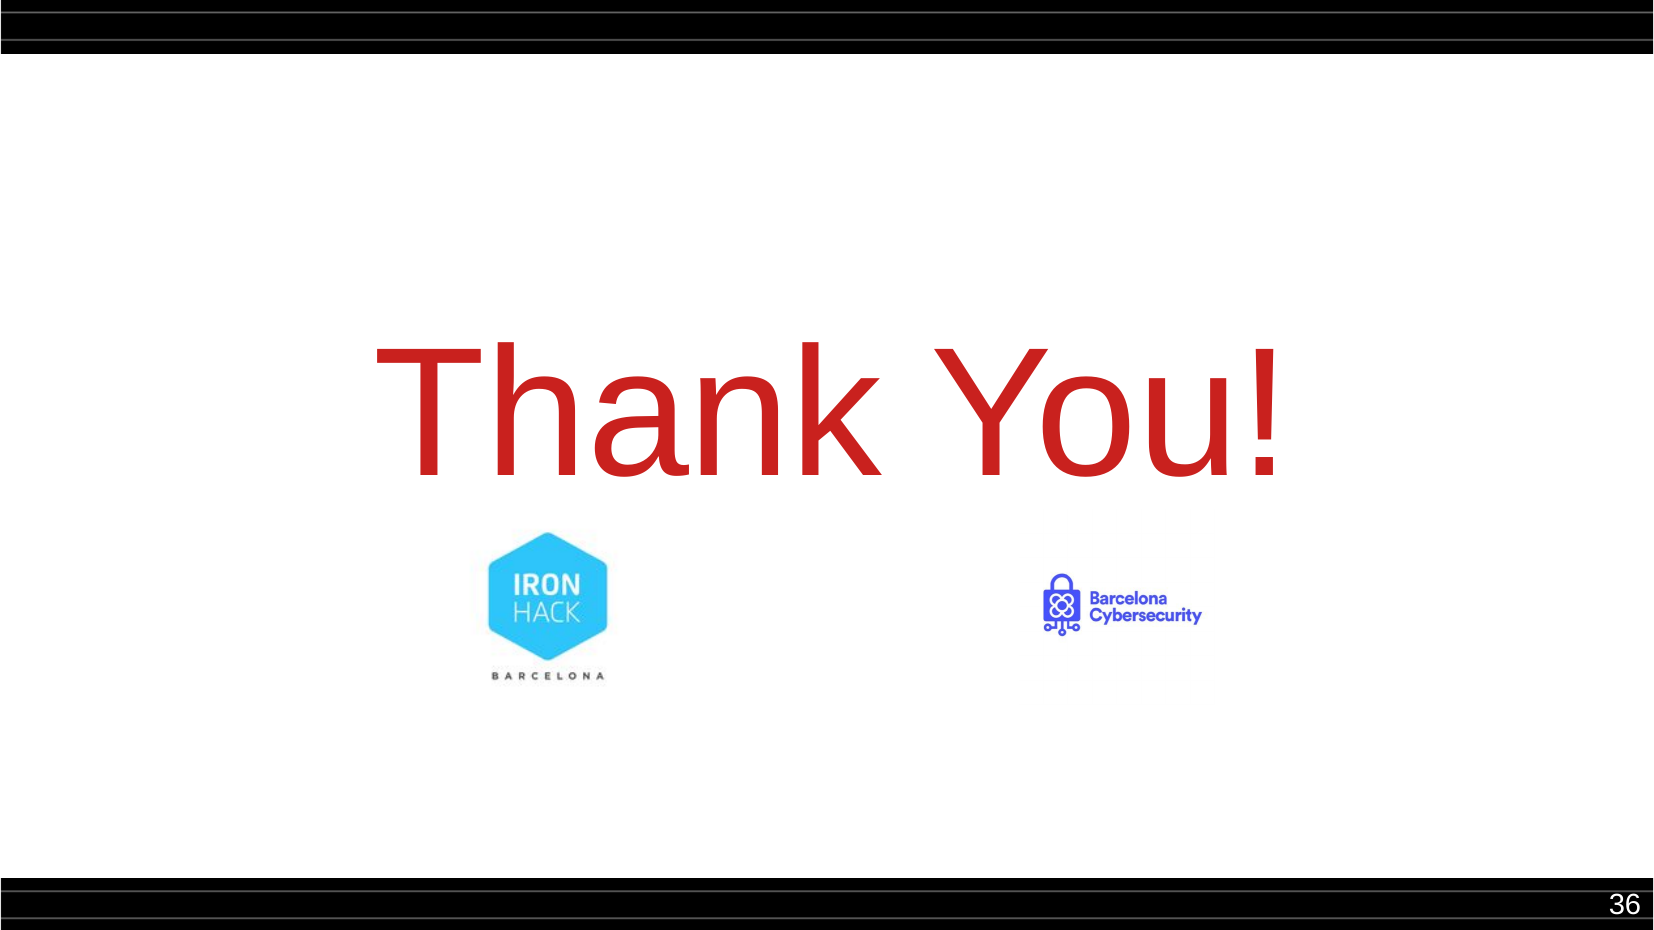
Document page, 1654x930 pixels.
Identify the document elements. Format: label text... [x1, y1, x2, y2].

text_box Thank You! [89, 284, 1575, 544]
picture [0, 878, 1654, 930]
picture [450, 509, 646, 705]
picture [0, 0, 1654, 54]
picture [1019, 509, 1215, 705]
